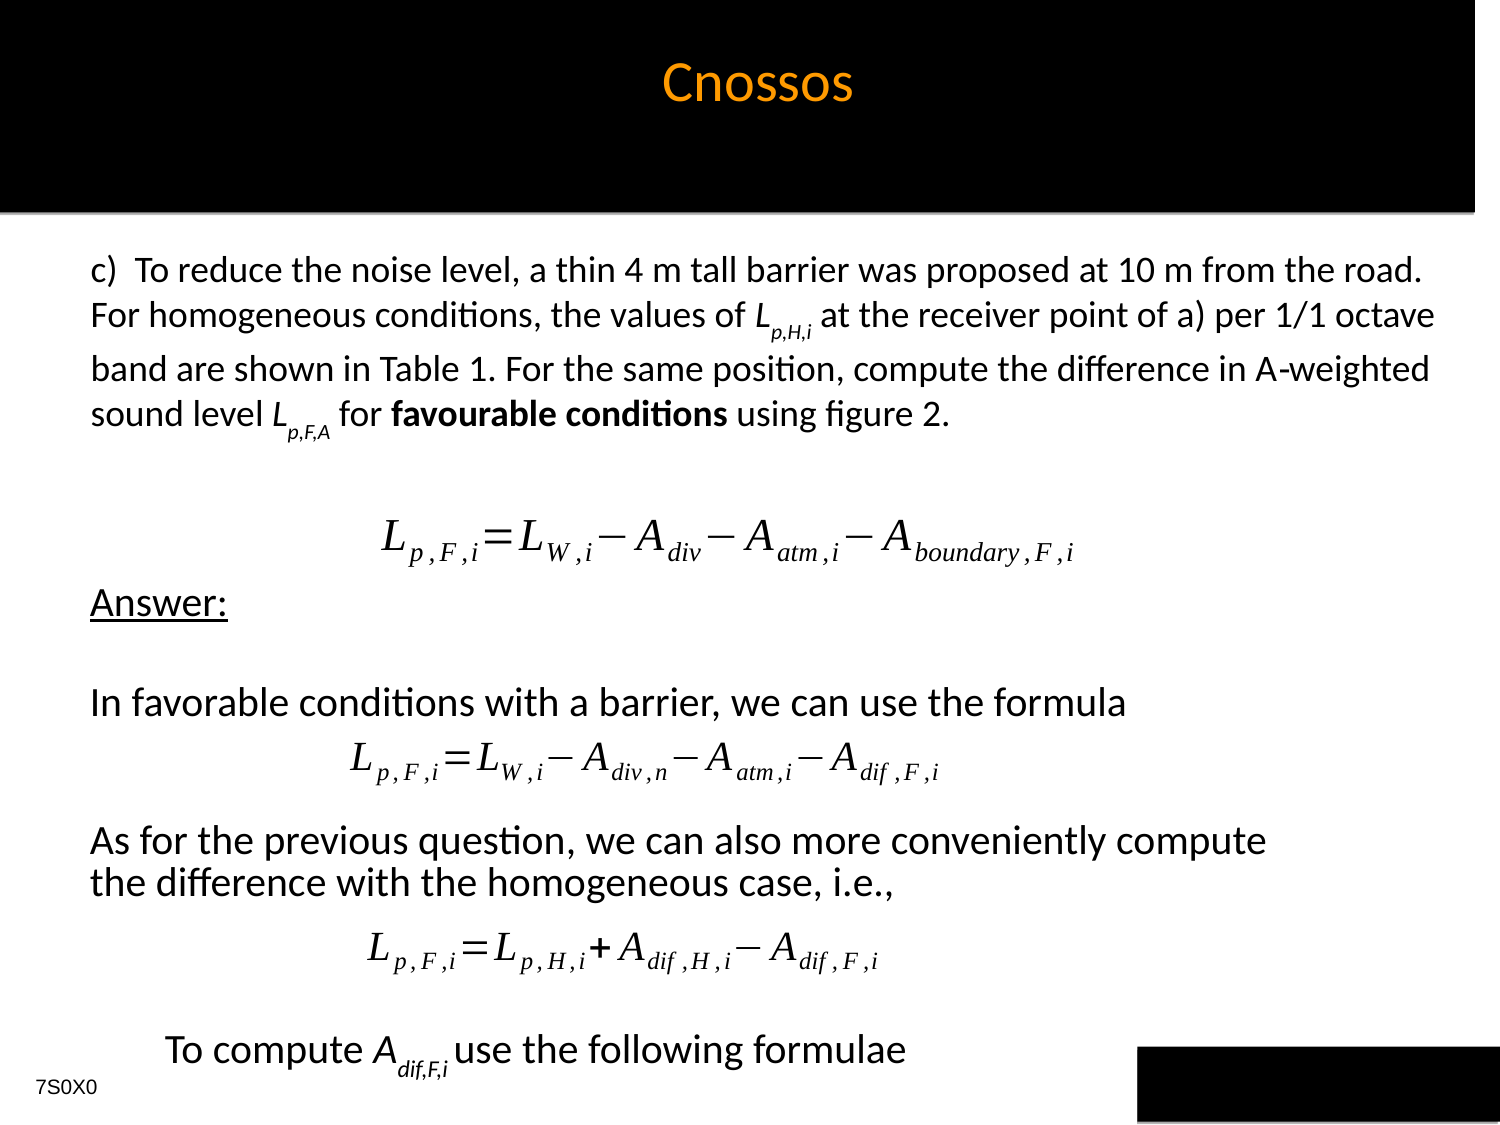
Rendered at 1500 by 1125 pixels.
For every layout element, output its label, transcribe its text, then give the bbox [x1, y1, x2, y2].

text_box [0, 0, 1475, 213]
text_box Answer: In favorable conditions with a barrier, we can use the formula [0, 567, 1422, 933]
chart [342, 733, 946, 786]
chart [360, 923, 885, 976]
title Cnossos [100, 35, 1417, 179]
text_box As for the previous question, we can also more conveniently compute the difference with the homogeneous case, i.e., To compute Adif,F,i use the following formulae [75, 816, 1306, 1125]
chart [372, 510, 1081, 568]
list c) To reduce the noise level, a thin 4 m tall barrier was proposed at 10 m from the road. For homogeneous conditions, the values of Lp,H,i at the receiver point of a) per 1/1 octave band are shown in Table 1. For the same position, compute the difference in A‐weighted sound level Lp,F,A for favourable conditions using figure 2. [75, 179, 1453, 482]
text_box 7S0X0 [35, 1070, 75, 1102]
text_box [1306, 1046, 1500, 1122]
